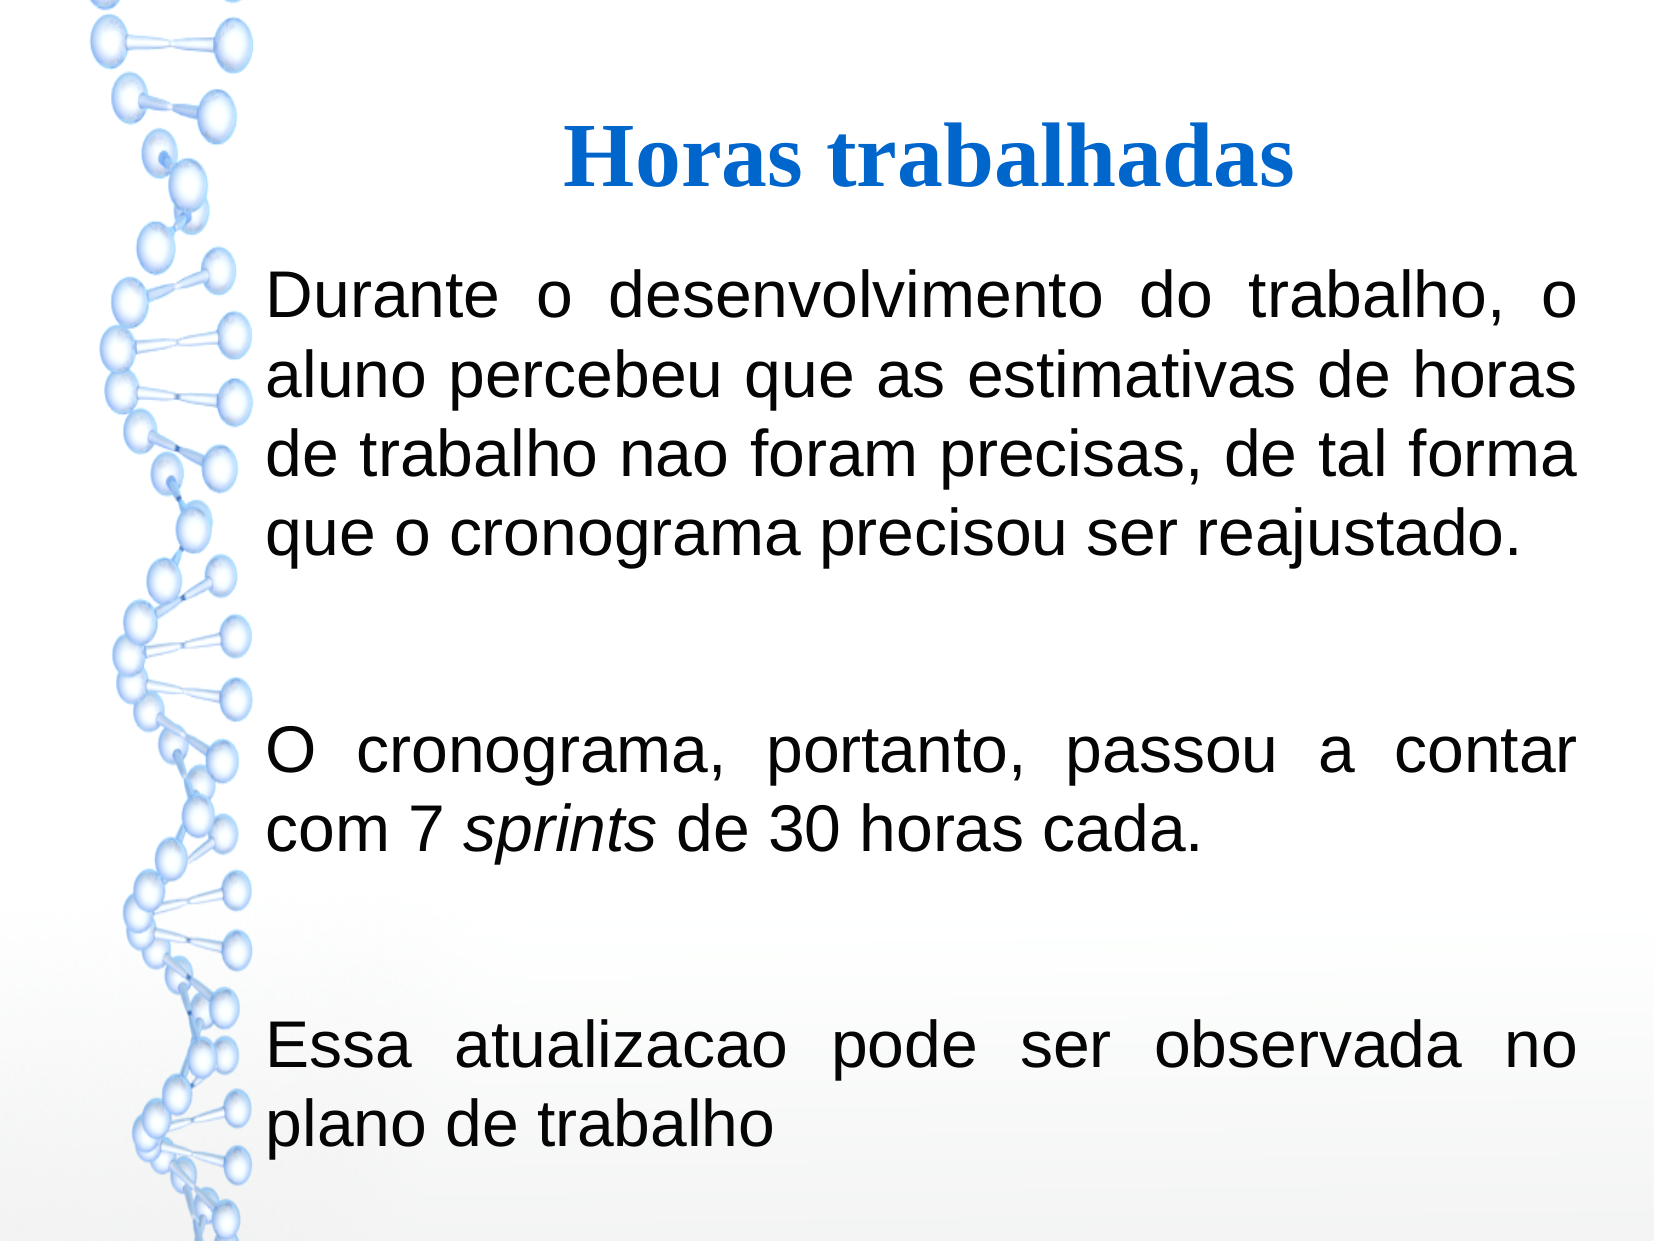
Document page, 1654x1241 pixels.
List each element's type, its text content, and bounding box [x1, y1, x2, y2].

list Durante o desenvolvimento do trabalho, o aluno percebeu que as estimativas de horas de trabalho nao foram precisas, de tal forma que o cronograma precisou ser reajustado. O cronograma, portanto, passou a contar com 7 sprints de 30 horas cada. Essa atualizacao pode ser observada no plano de trabalho [265, 251, 1595, 1168]
title Horas trabalhadas [265, 47, 1595, 251]
